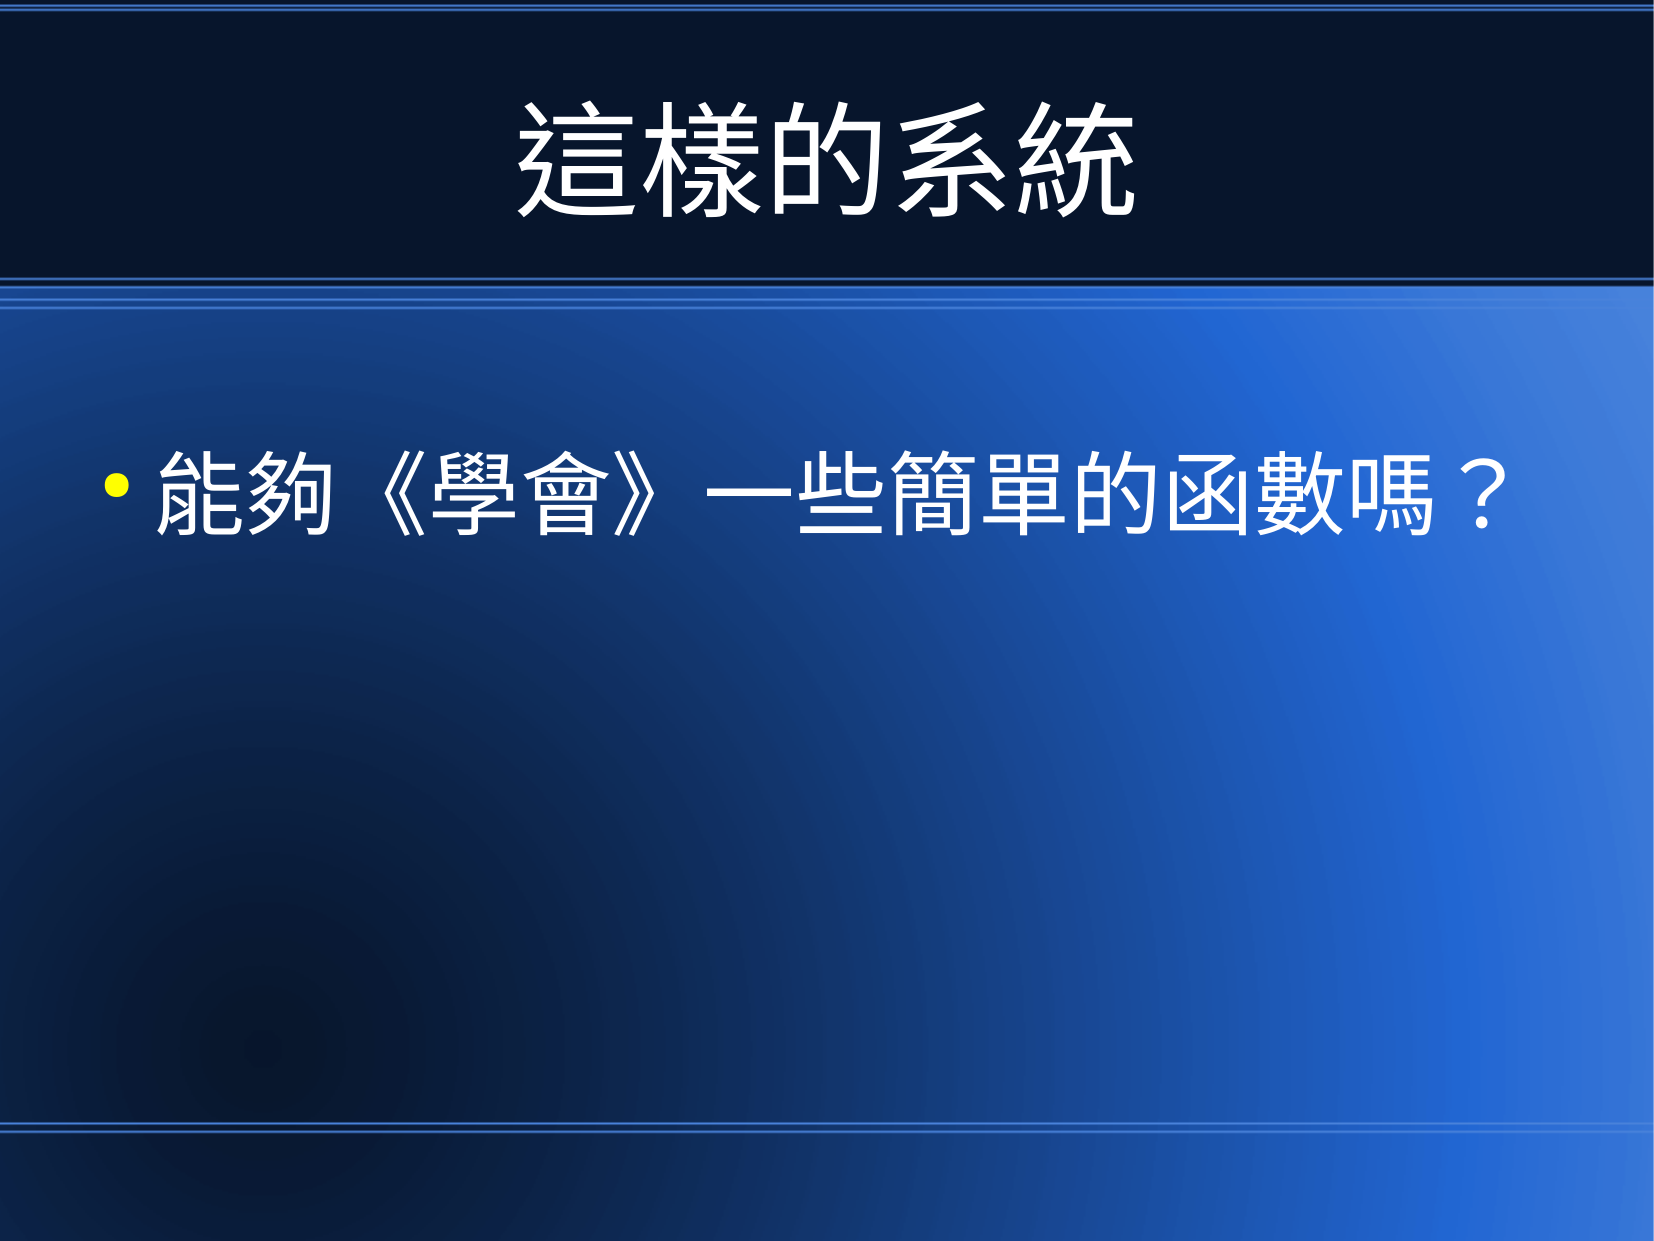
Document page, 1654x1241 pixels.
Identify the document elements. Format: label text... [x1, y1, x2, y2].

picture [0, 0, 1654, 1241]
list 能夠《學會》一些簡單的函數嗎？ [82, 355, 1571, 1241]
title 這樣的系統 [82, 49, 1571, 257]
